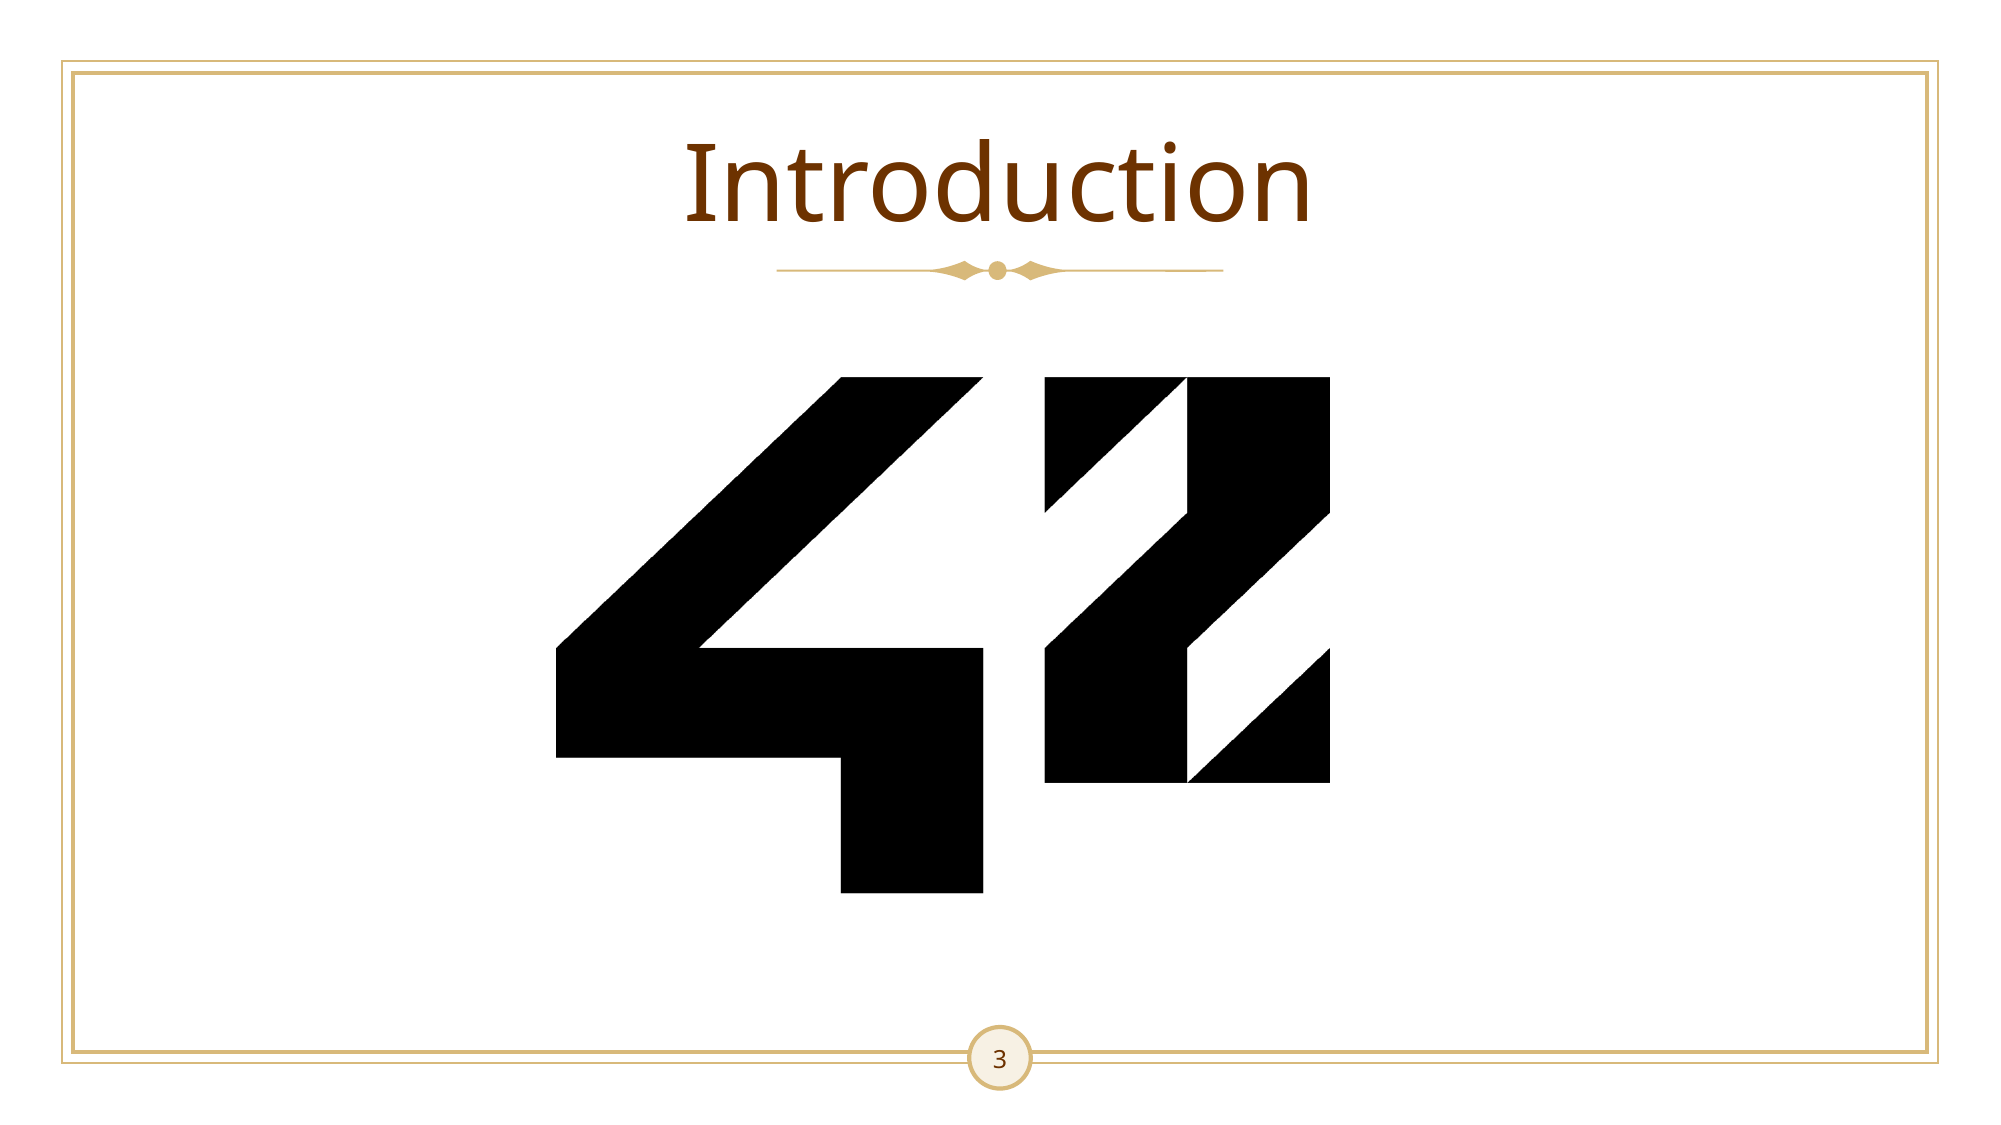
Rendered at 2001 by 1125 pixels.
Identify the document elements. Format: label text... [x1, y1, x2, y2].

picture [528, 255, 1357, 1042]
title Introduction [137, 107, 1863, 256]
text_box [954, 1042, 1046, 1090]
